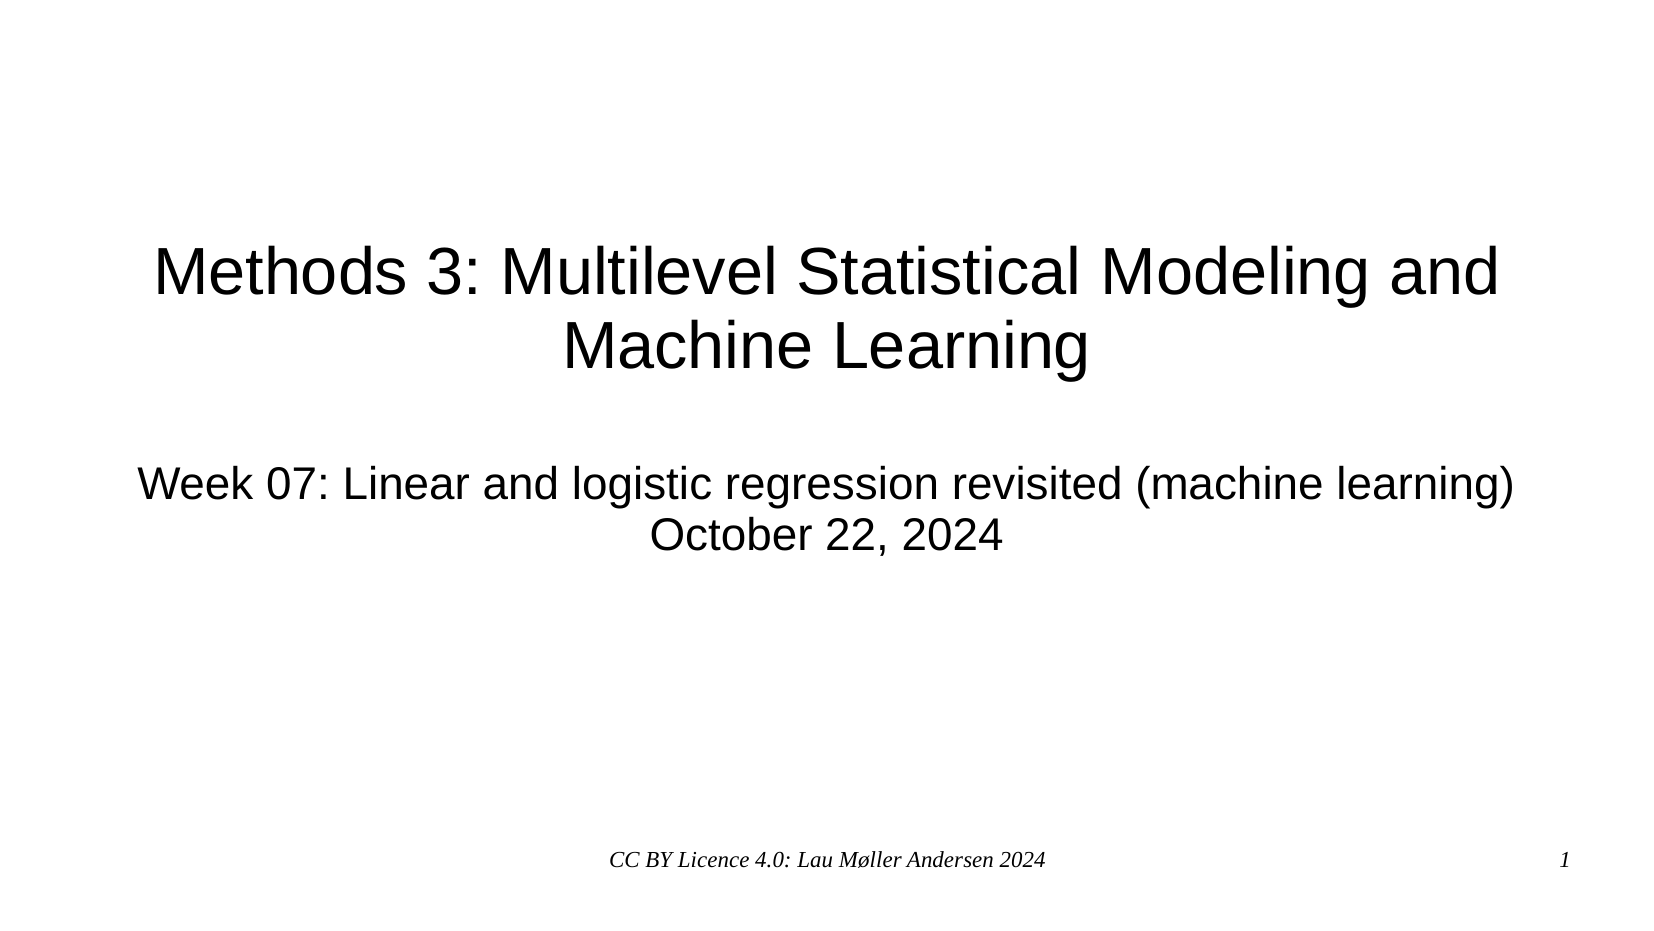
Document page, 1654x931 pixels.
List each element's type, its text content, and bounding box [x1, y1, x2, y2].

subtitle Methods 3: Multilevel Statistical Modeling and Machine Learning Week 07: Linear and logistic regression revisited (machine learning) October 22, 2024 [82, 37, 1571, 757]
